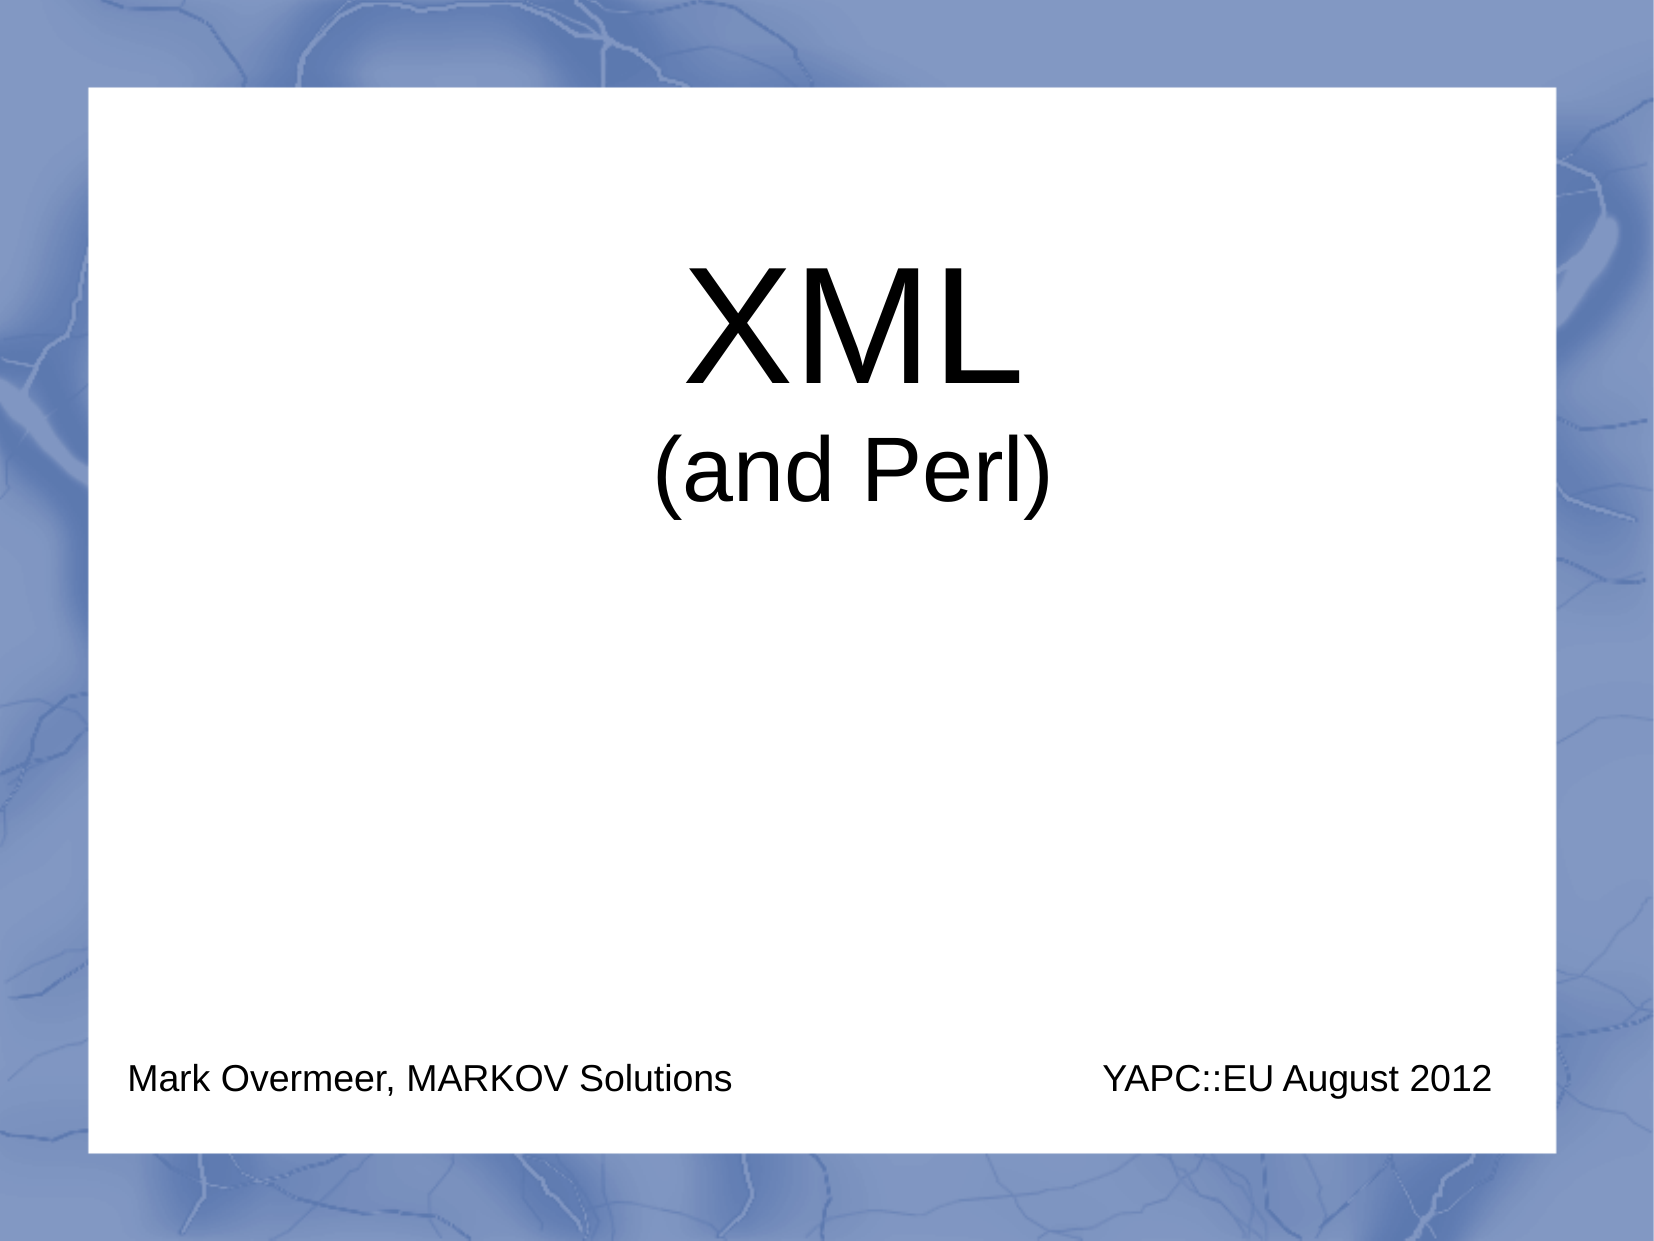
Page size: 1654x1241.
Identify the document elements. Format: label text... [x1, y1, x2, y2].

text_box Mark Overmeer, MARKOV Solutions YAPC::EU August 2012 [112, 1050, 1538, 1107]
text_box XML (and Perl) [637, 225, 1070, 529]
picture [0, 0, 1654, 1241]
